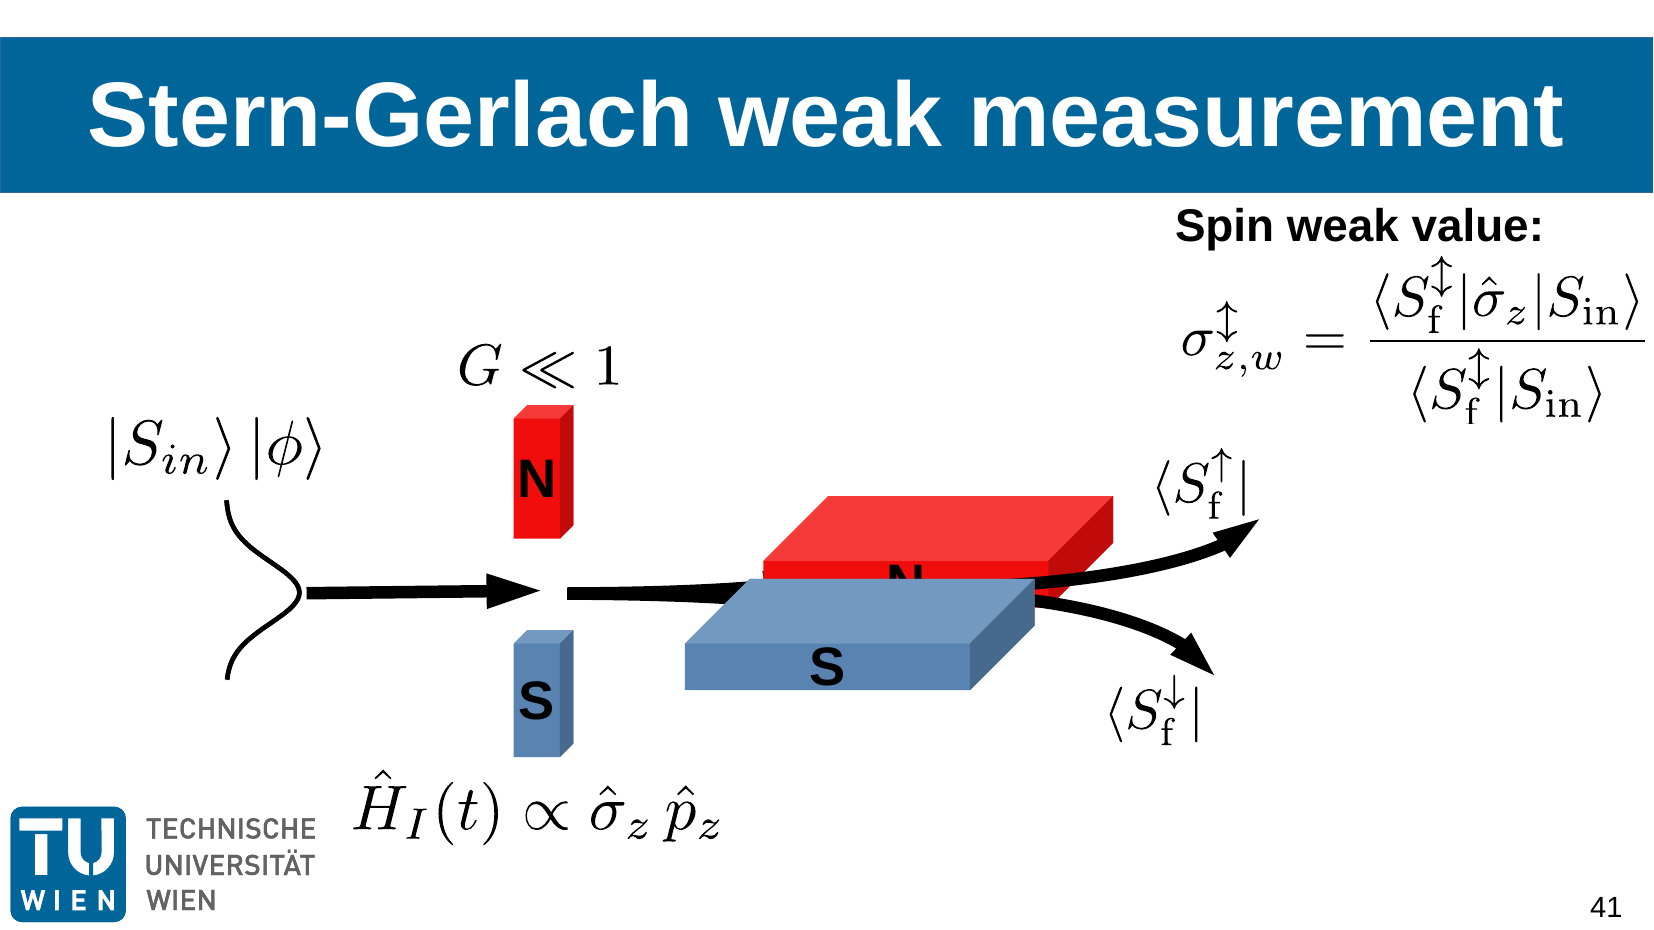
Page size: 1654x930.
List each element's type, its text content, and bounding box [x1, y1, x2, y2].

text_box N [763, 561, 1048, 608]
picture [1093, 668, 1214, 759]
picture [1175, 249, 1650, 424]
text_box Spin weak value: [1160, 192, 1560, 259]
text_box 4 [513, 630, 572, 644]
text_box S [684, 644, 969, 691]
picture [342, 759, 733, 865]
text_box 4 [684, 578, 1034, 644]
title Stern-Gerlach weak measurement [0, 37, 1653, 193]
text_box N [513, 419, 559, 539]
text_box S [513, 644, 559, 758]
picture [458, 338, 624, 399]
text_box 3 [513, 405, 572, 419]
text_box Indium foils to adjust path amplitudes [763, 496, 1112, 561]
picture [76, 412, 346, 692]
picture [1138, 443, 1261, 535]
